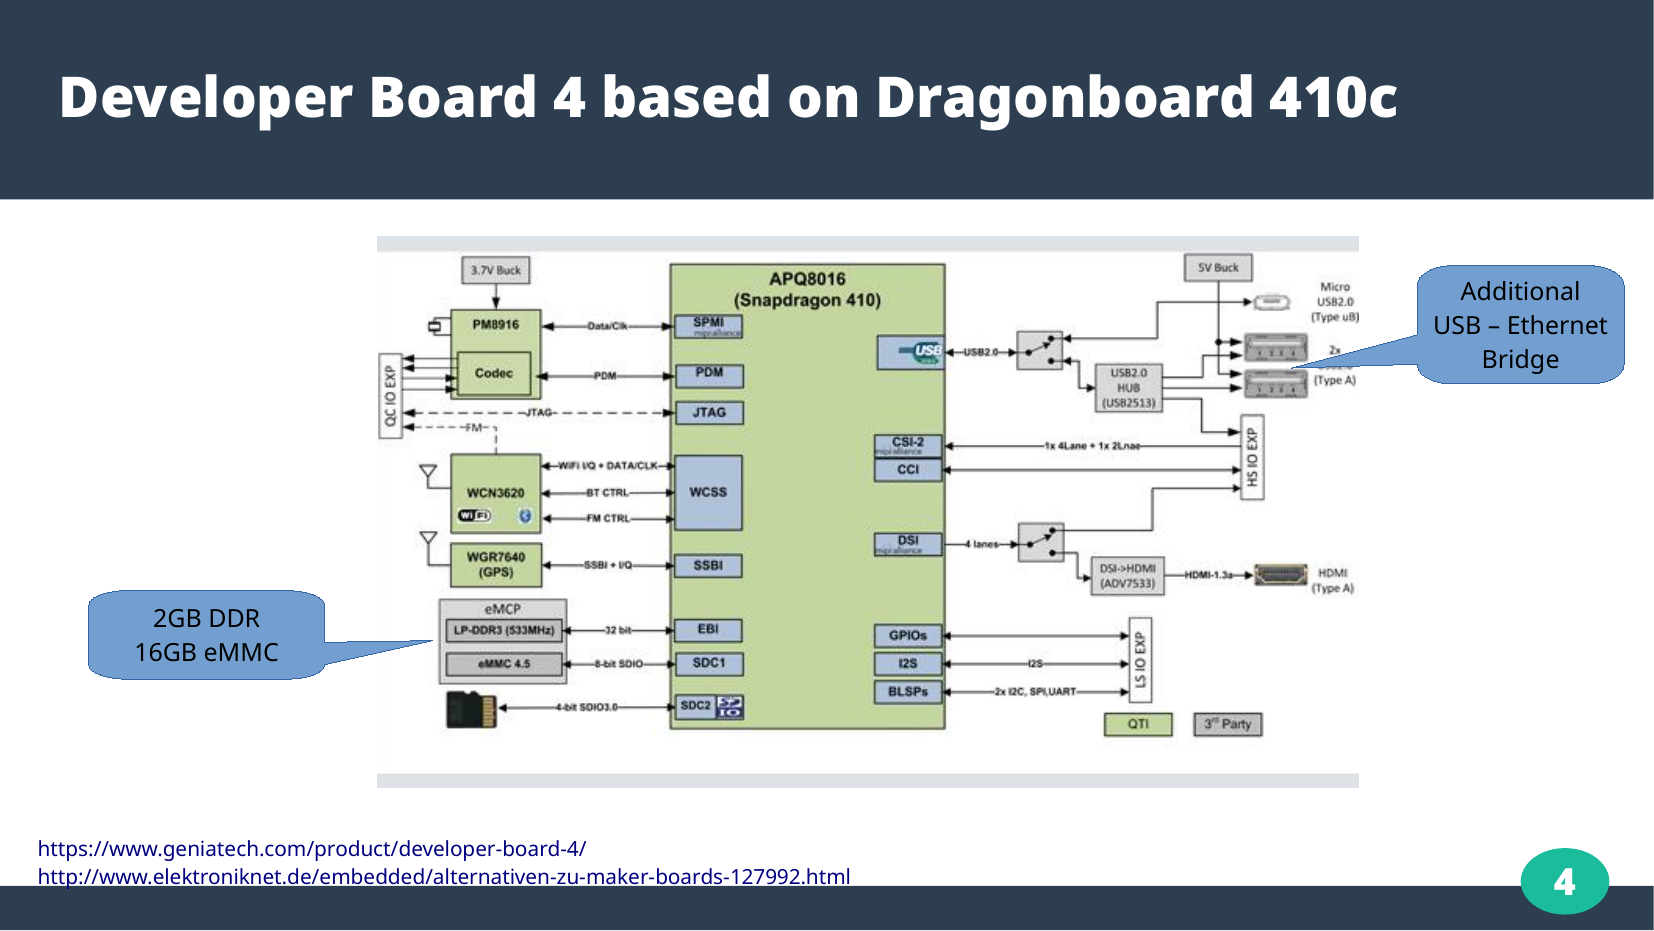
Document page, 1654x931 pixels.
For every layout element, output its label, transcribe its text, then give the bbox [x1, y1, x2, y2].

text_box https://www.geniatech.com/product/developer-board-4/ http://www.elektroniknet.de/embedded/alternativen-zu-maker-boards-127992.html [22, 826, 1270, 914]
title Developer Board 4 based on Dragonboard 410c [59, 37, 1595, 155]
text_box Additional USB – Ethernet Bridge [1291, 265, 1625, 384]
text_box 2GB DDR 16GB eMMC [88, 590, 433, 680]
picture [377, 236, 1359, 788]
